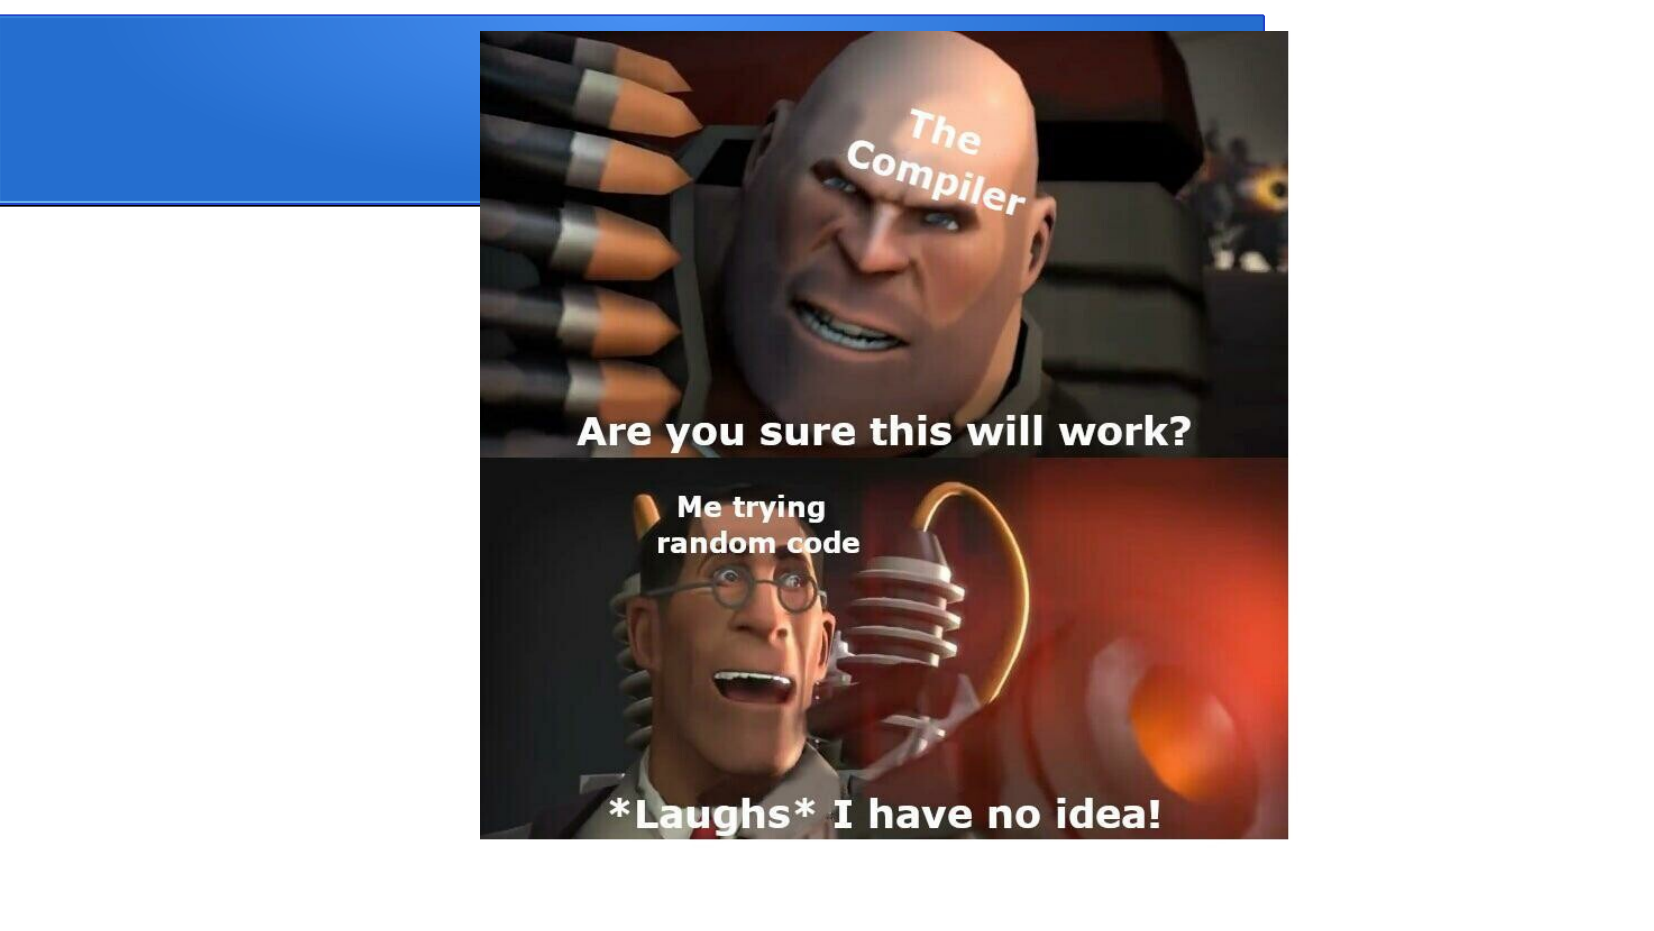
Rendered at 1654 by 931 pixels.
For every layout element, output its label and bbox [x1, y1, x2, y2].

picture [480, 31, 1322, 901]
